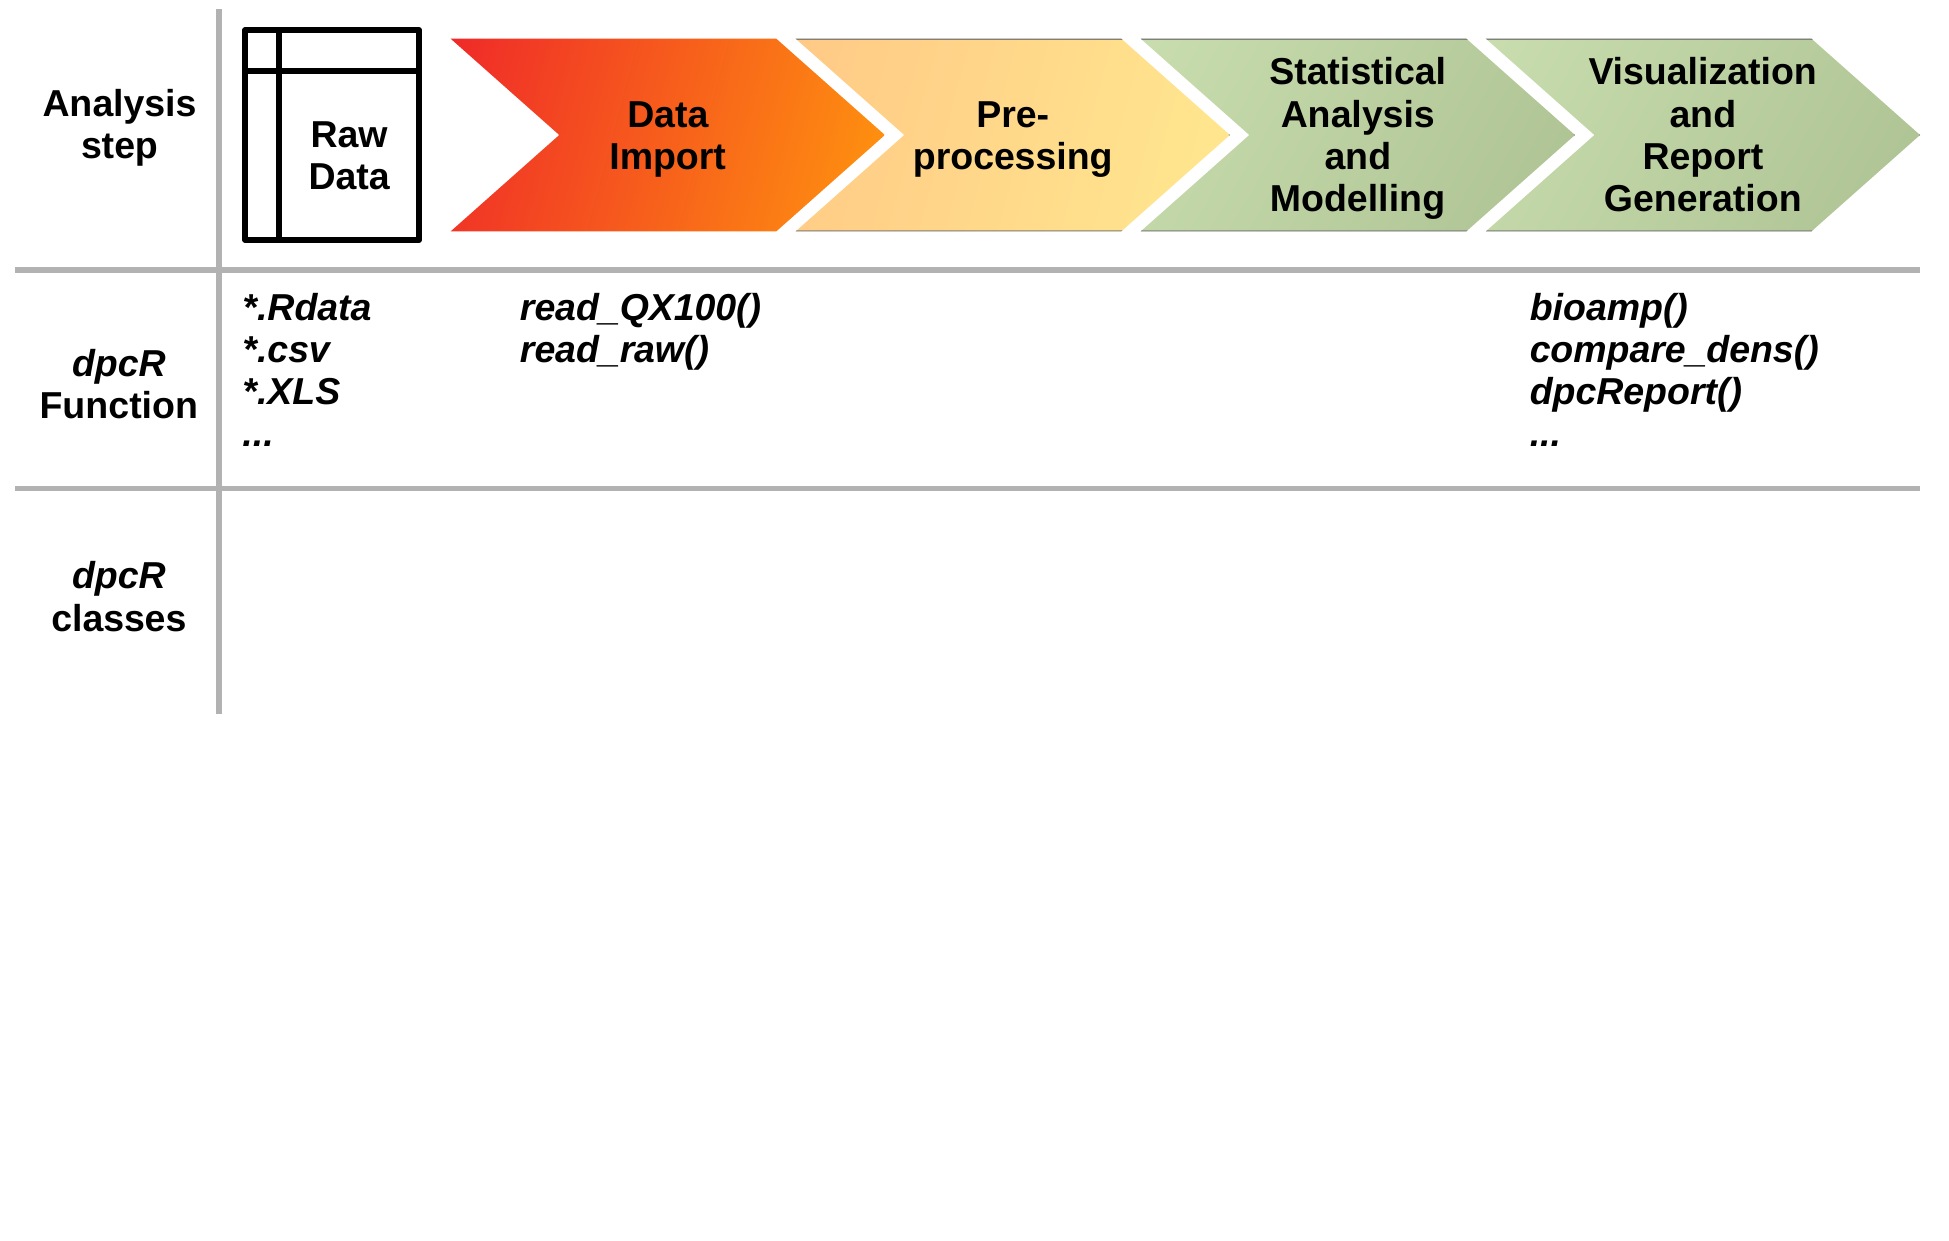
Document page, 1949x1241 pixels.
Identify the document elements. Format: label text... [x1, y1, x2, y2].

text_box Statistical Analysis and Modelling [1140, 38, 1575, 232]
text_box read_QX100() read_raw() [505, 279, 777, 378]
text_box Analysis step [27, 75, 212, 174]
text_box *.Rdata *.csv *.XLS ... [227, 279, 387, 462]
text_box Data Import [450, 38, 885, 232]
text_box dpcR classes [36, 547, 202, 647]
text_box dpcR Function [24, 334, 214, 434]
text_box Pre- processing [795, 38, 1230, 232]
text_box bioamp() compare_dens() dpcReport() ... [1515, 279, 1834, 462]
text_box Raw Data [245, 30, 420, 241]
text_box Visualization and Report Generation [1485, 38, 1921, 232]
